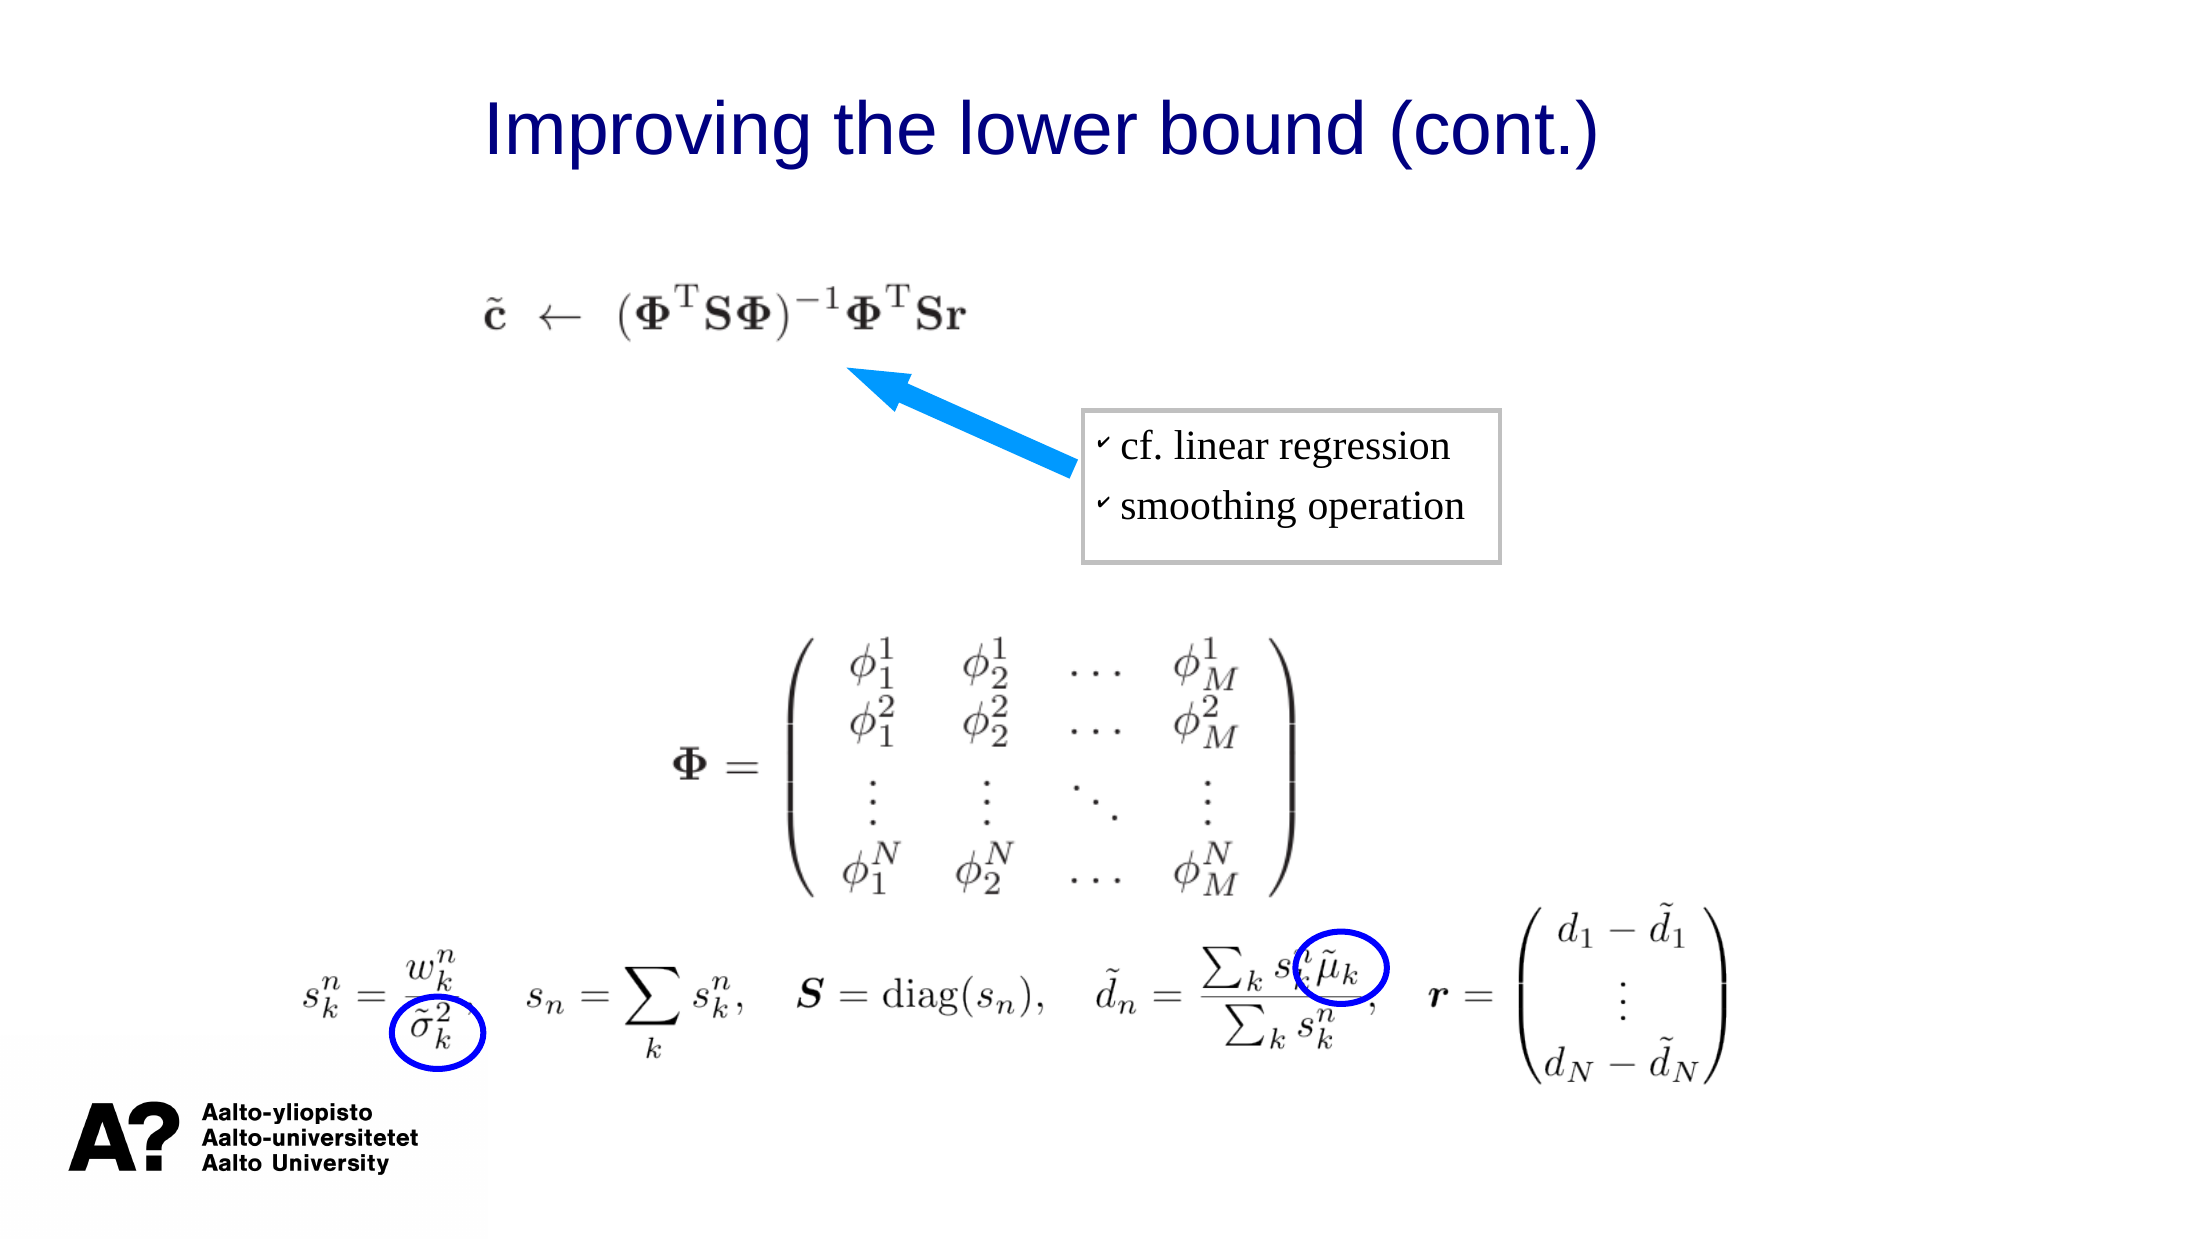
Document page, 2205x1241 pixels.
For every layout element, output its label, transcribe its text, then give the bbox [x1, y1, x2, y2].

text_box [846, 367, 1079, 479]
picture [468, 277, 994, 347]
title Improving the lower bound (cont.) [386, 65, 1699, 179]
picture [0, 623, 1737, 1239]
text_box cf. linear regression smoothing operation [1082, 410, 1501, 563]
